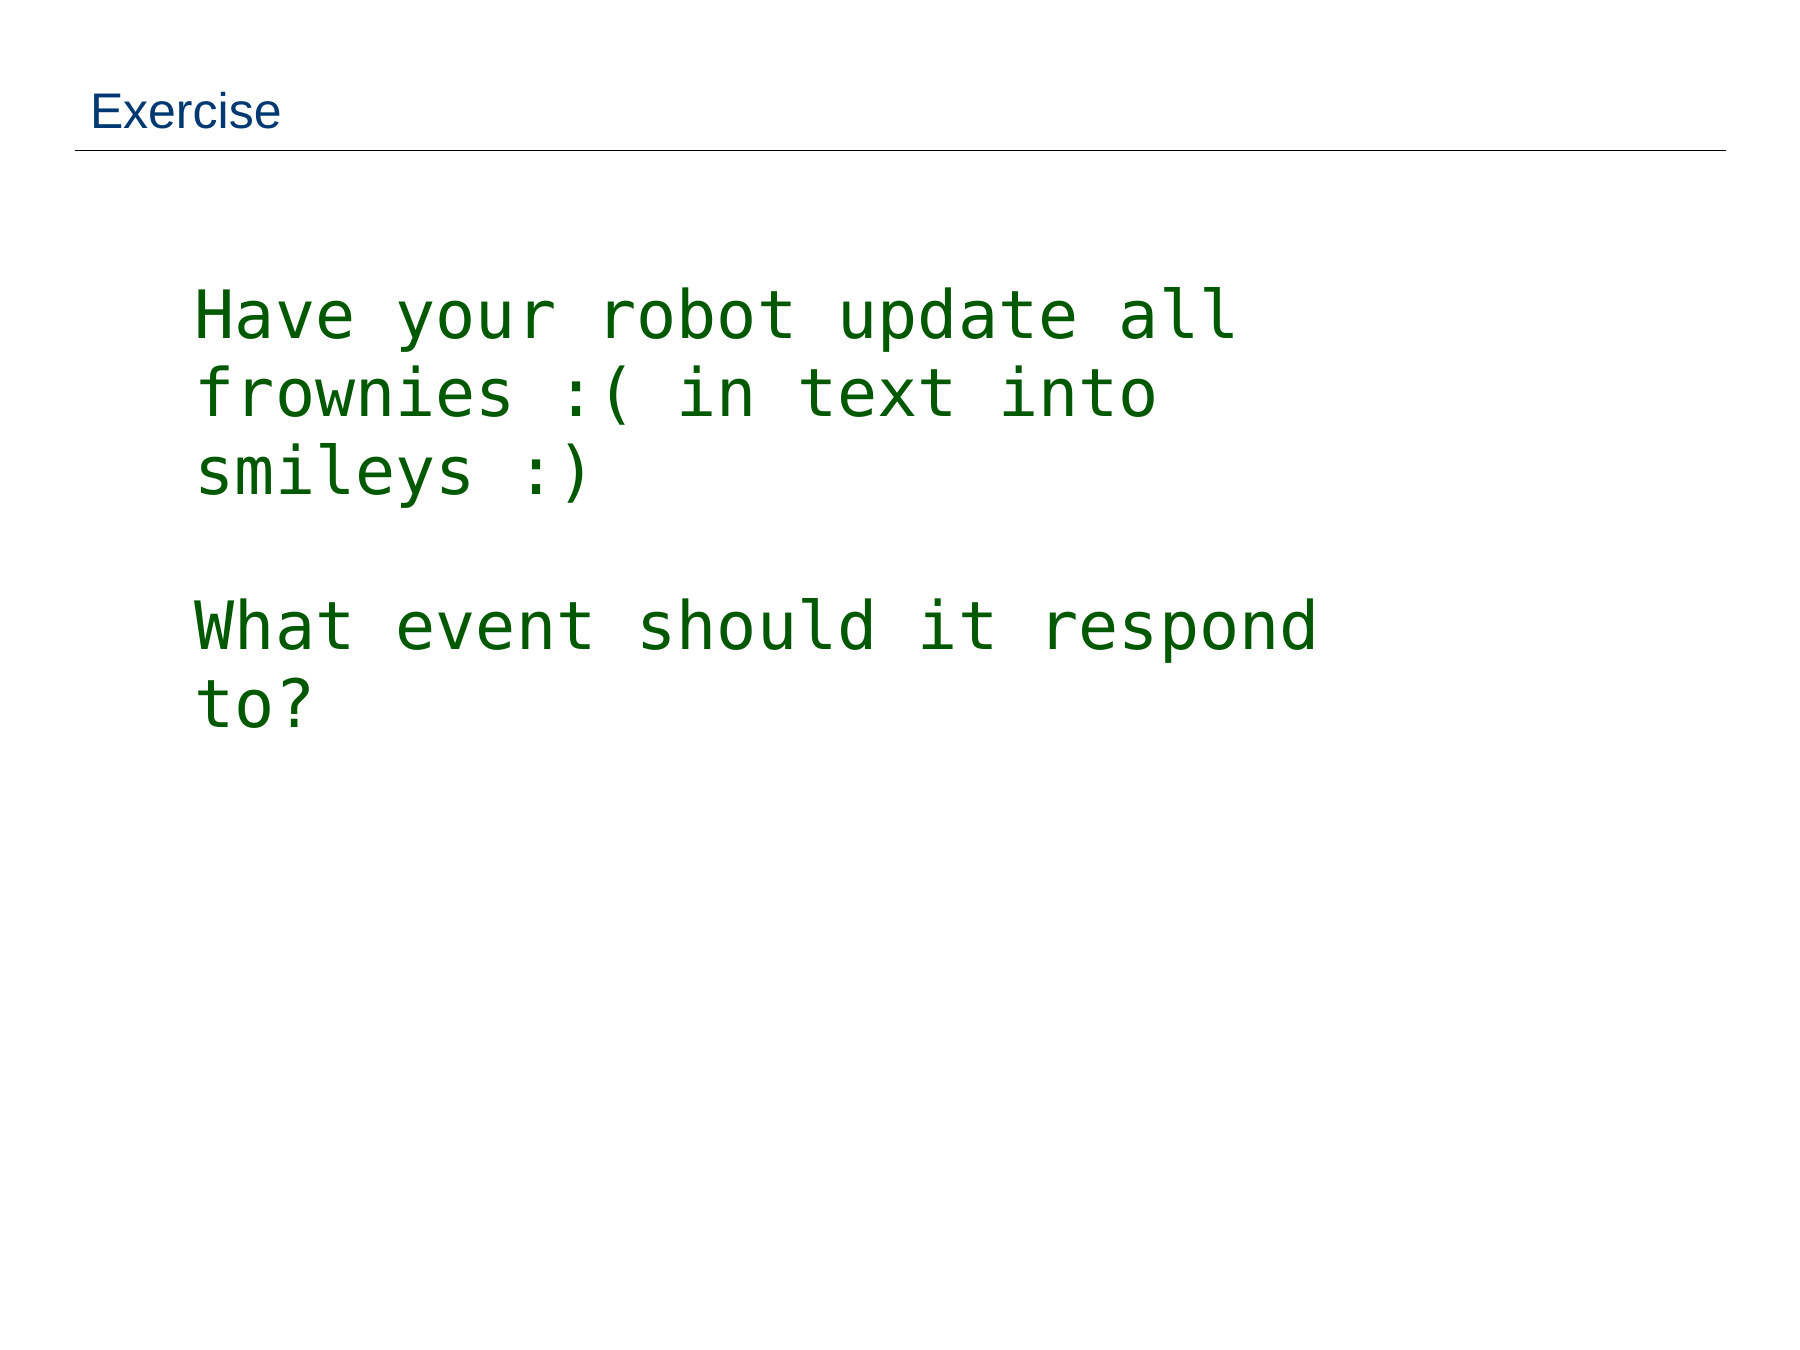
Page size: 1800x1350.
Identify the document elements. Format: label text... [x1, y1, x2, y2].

title Exercise [90, 38, 1710, 147]
text_box Have your robot update all frownies :( in text into smileys :) What event should it respond to? [179, 269, 1426, 751]
